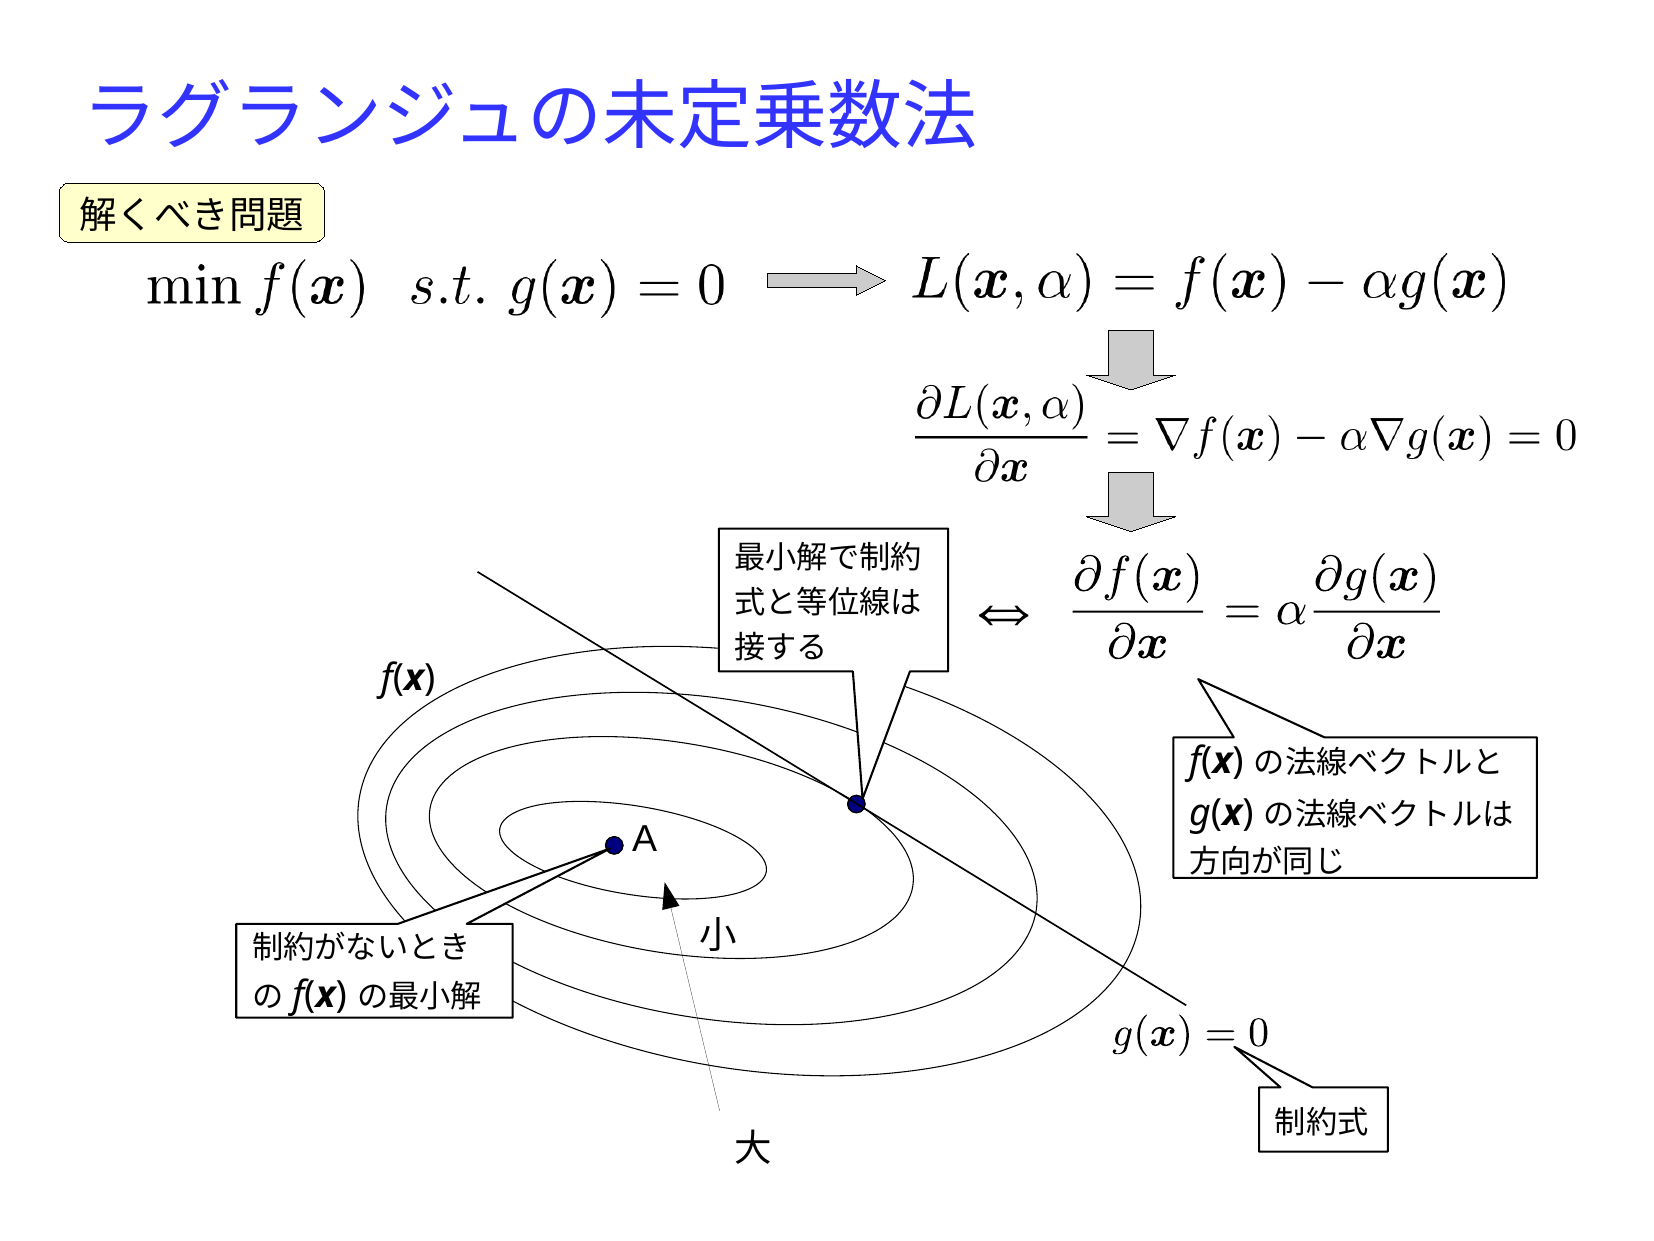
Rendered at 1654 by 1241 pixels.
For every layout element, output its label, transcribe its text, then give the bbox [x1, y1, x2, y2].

text_box A [617, 809, 674, 867]
text_box [767, 265, 886, 296]
text_box 最小解で制約 式と等位線は 接する [718, 528, 949, 799]
picture [1072, 553, 1440, 660]
text_box 制約がないとき のf(x)の最小解 [236, 848, 611, 1018]
text_box [605, 836, 617, 855]
text_box 小 [684, 897, 752, 969]
picture [915, 383, 1576, 482]
text_box 解くべき問題 [59, 183, 325, 243]
picture [912, 253, 1505, 312]
text_box [1086, 472, 1176, 532]
text_box [1111, 1014, 1270, 1057]
text_box 制約式 [1234, 1046, 1388, 1152]
text_box f(x)の法線ベクトルと g(x)の法線ベクトルは 方向が同じ [1173, 679, 1537, 878]
picture [147, 259, 724, 318]
text_box 大 [719, 1111, 787, 1183]
text_box [1086, 330, 1176, 390]
title ラグランジュの未定乗数法 [82, 49, 1571, 178]
text_box f(x) [366, 642, 573, 703]
text_box ⇔ [948, 553, 1061, 693]
text_box [847, 801, 863, 813]
text_box [850, 795, 866, 807]
